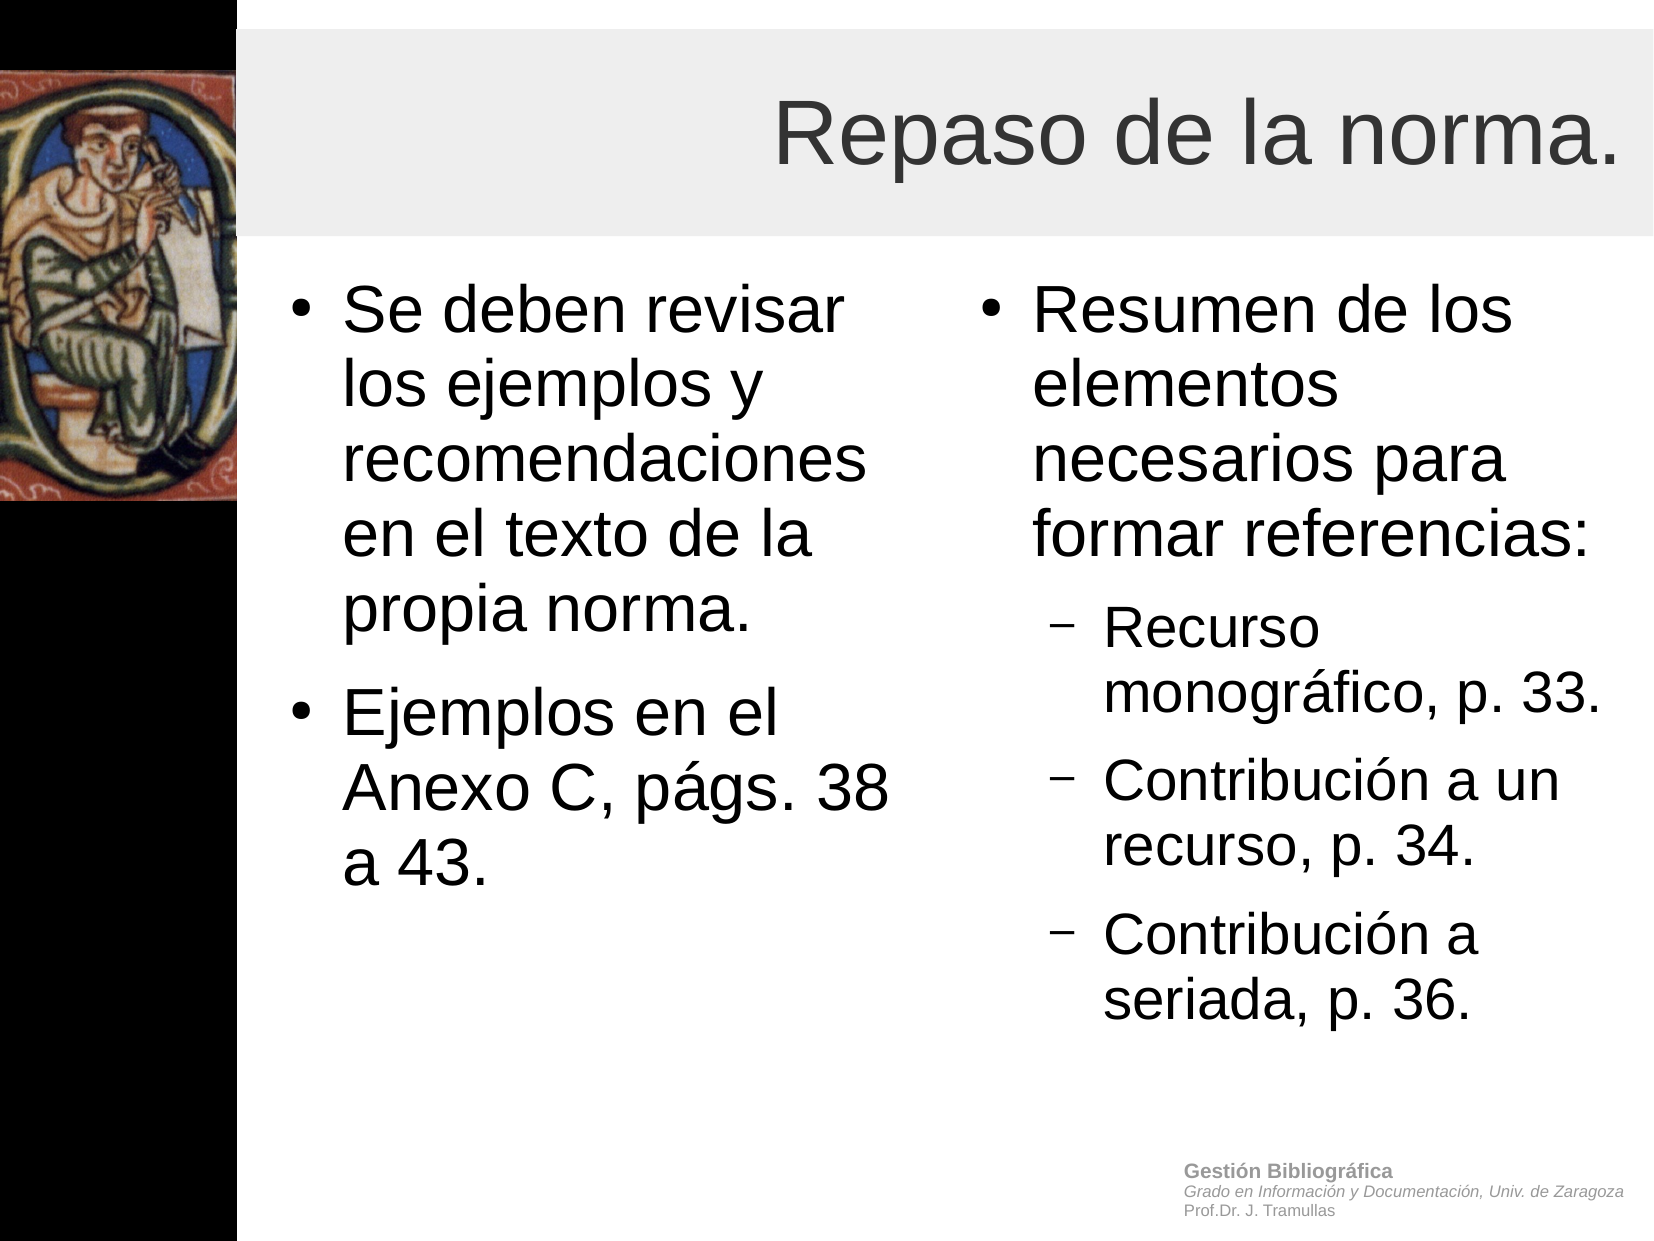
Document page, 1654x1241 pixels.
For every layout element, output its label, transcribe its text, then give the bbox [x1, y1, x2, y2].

picture [0, 70, 237, 501]
title Repaso de la norma. [236, 29, 1654, 237]
list Se deben revisar los ejemplos y recomendaciones en el texto de la propia norma. Ejemplos en el Anexo C, págs. 38 a 43. [271, 271, 929, 1134]
list Resumen de los elementos necesarios para formar referencias: Recurso monográfico, p. 33. Contribución a un recurso, p. 34. Contribución a seriada, p. 36. [961, 271, 1619, 1134]
